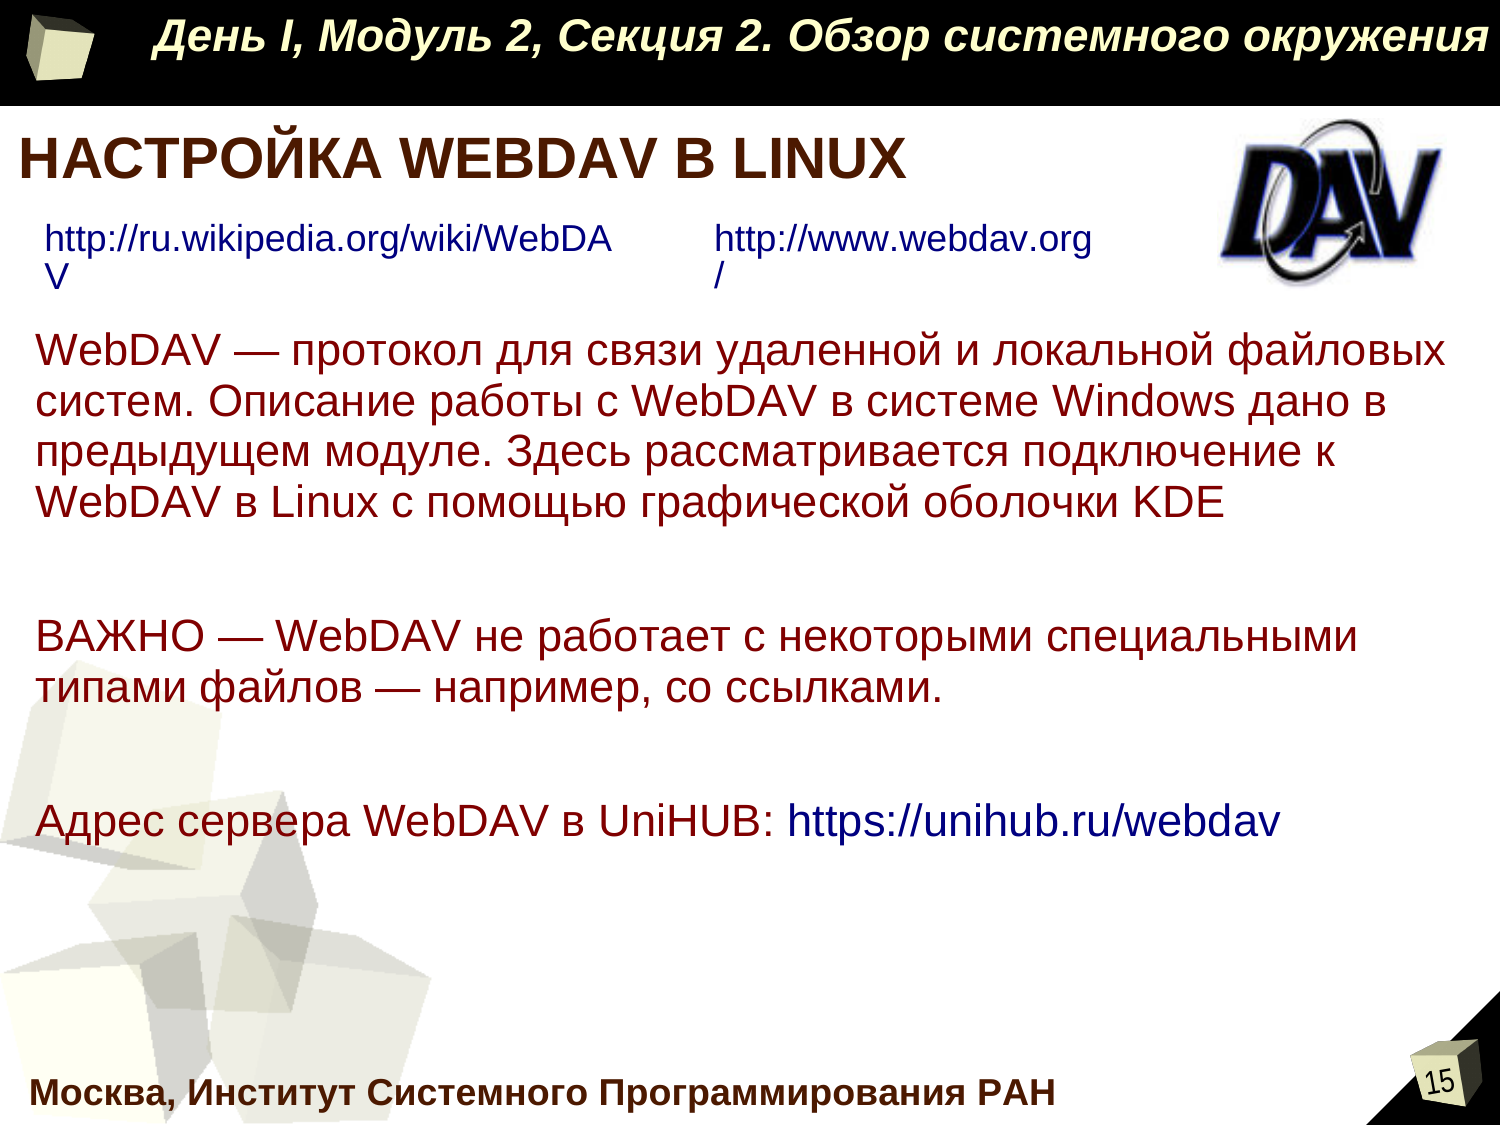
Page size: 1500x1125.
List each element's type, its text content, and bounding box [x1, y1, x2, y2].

text_box WebDAV — протокол для связи удаленной и локальной файловых систем. Описание работы с WebDAV в системе Windows дано в предыдущем модуле. Здесь рассматривается подключение к WebDAV в Linux с помощью графической оболочки KDE ВАЖНО — WebDAV не работает с некоторыми специальными типами файлов — например, со ссылками. Адрес сервера WebDAV в UniHUB: https://unihub.ru/webdav [35, 324, 1453, 846]
picture [0, 659, 433, 1125]
picture [1217, 118, 1447, 291]
text_box http://www.webdav.org/ [699, 206, 1116, 311]
text_box НАСТРОЙКА WEBDAV В LINUX [4, 112, 1500, 198]
text_box http://ru.wikipedia.org/wiki/WebDAV [29, 206, 651, 312]
picture [423, 1088, 433, 1102]
